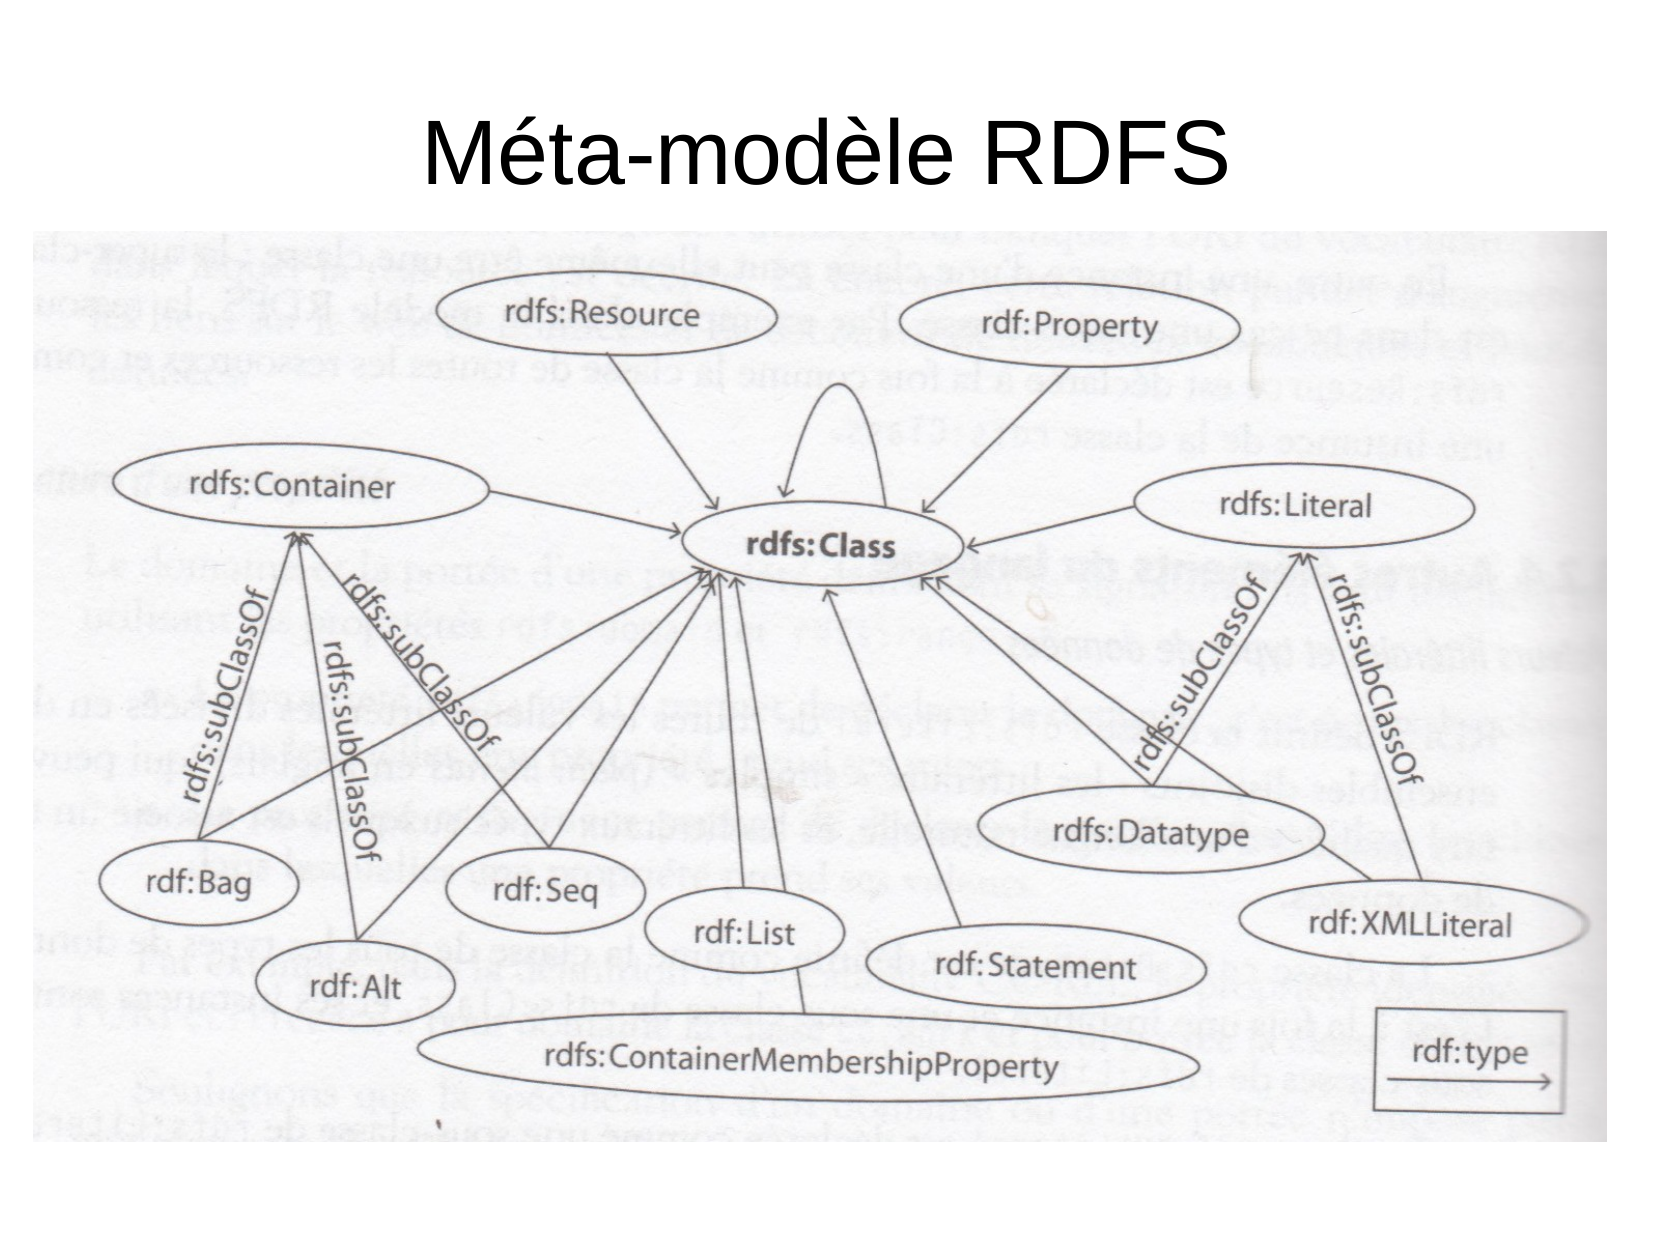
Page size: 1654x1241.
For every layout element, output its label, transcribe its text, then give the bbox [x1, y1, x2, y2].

title Méta-modèle RDFS [82, 49, 1571, 231]
picture [33, 231, 1607, 1142]
